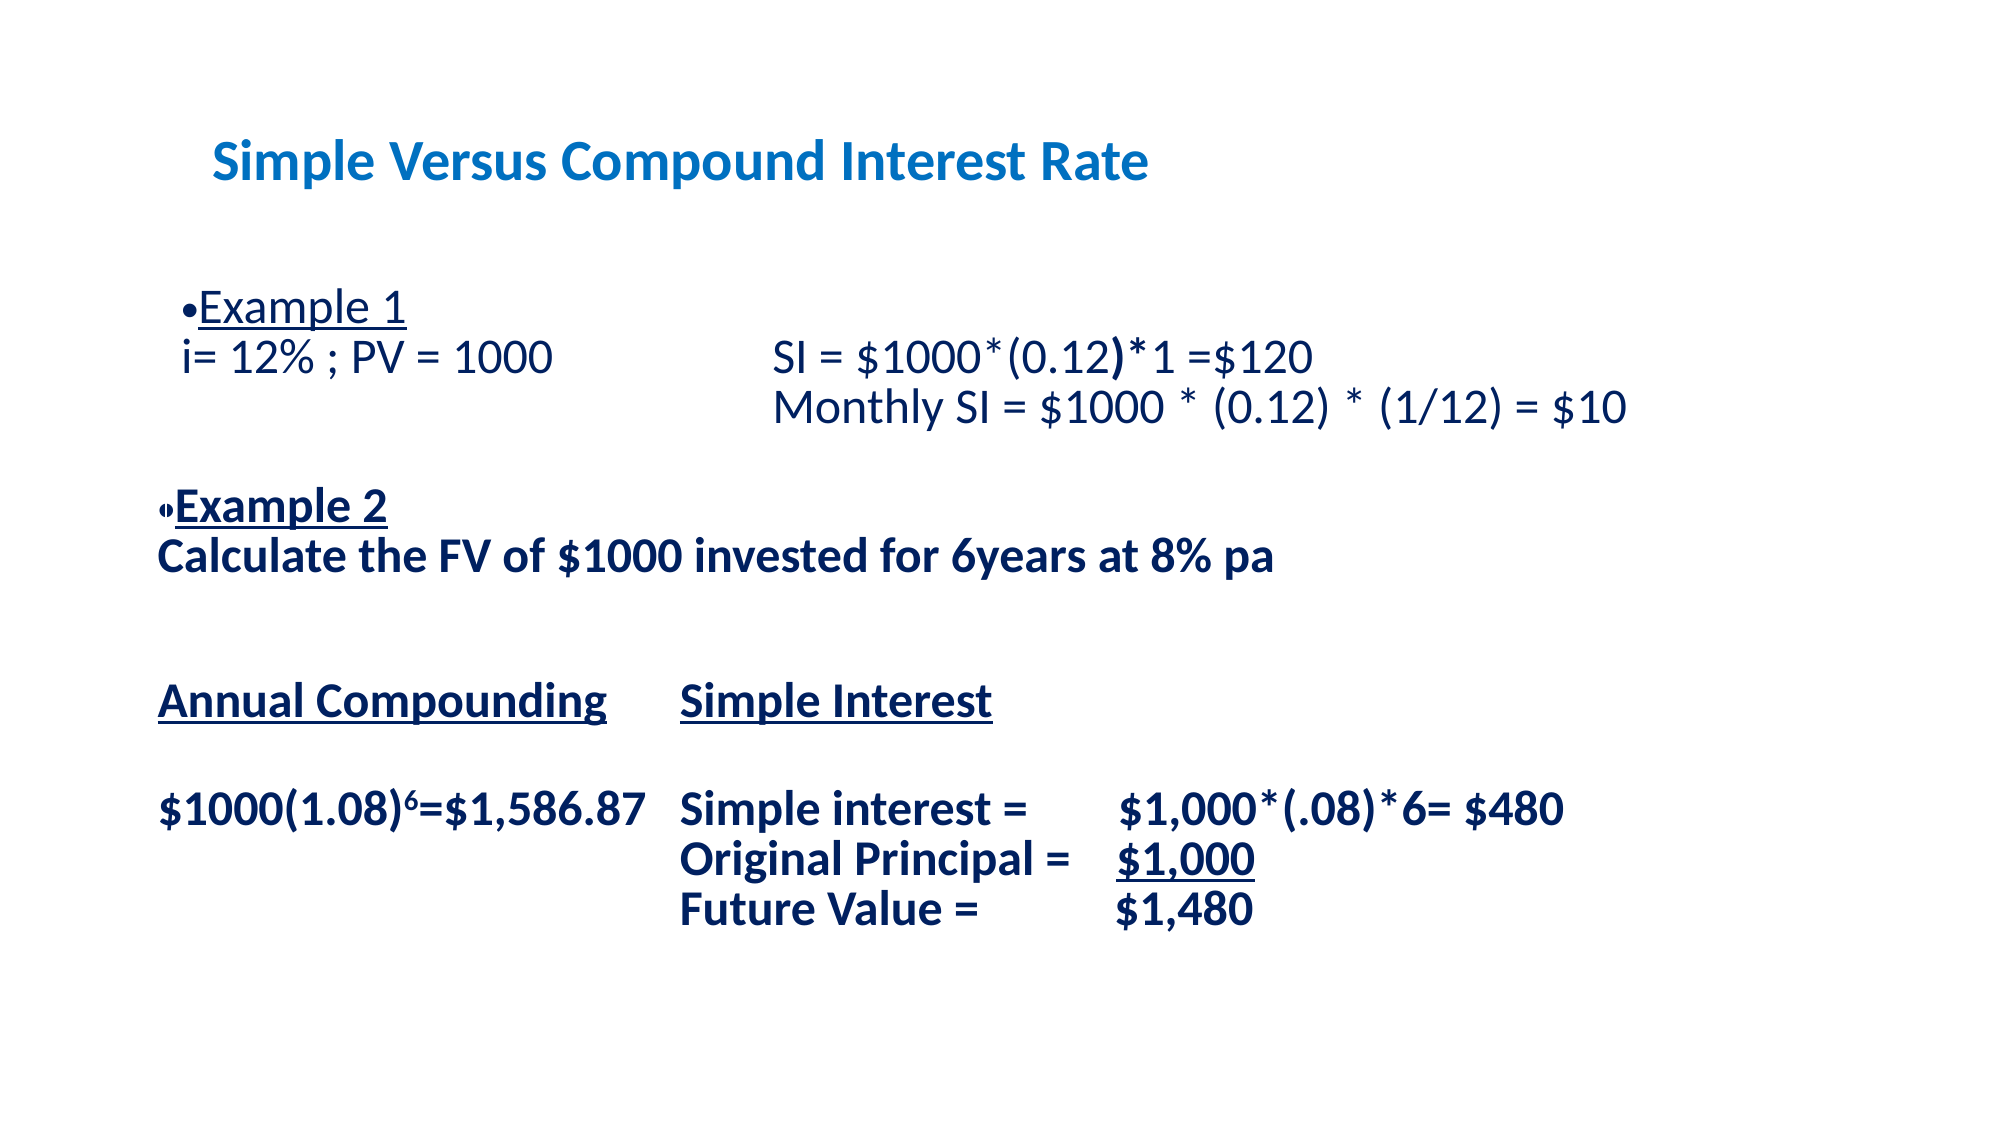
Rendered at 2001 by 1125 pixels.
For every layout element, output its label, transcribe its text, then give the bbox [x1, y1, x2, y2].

table_cell Simple interest = $1,000*(.08)*6= $480 Original Principal = $1,000 Future Value = $1,480 [666, 782, 1589, 1062]
table_header Example 1 i= 12% ; PV = 1000 [167, 279, 756, 532]
table_header Example 2 Calculate the FV of $1000 invested for 6years at 8% pa [143, 478, 1589, 671]
table_cell Annual Compounding [143, 673, 664, 780]
text_box Simple Versus Compound Interest Rate [197, 114, 1724, 200]
table_cell Simple Interest [666, 673, 1589, 780]
table_header SI = $1000*(0.12)*1 =$120 Monthly SI = $1000 * (0.12) * (1/12) = $10 [758, 279, 1664, 532]
table_cell $1000(1.08)6=$1,586.87 [143, 782, 664, 1062]
